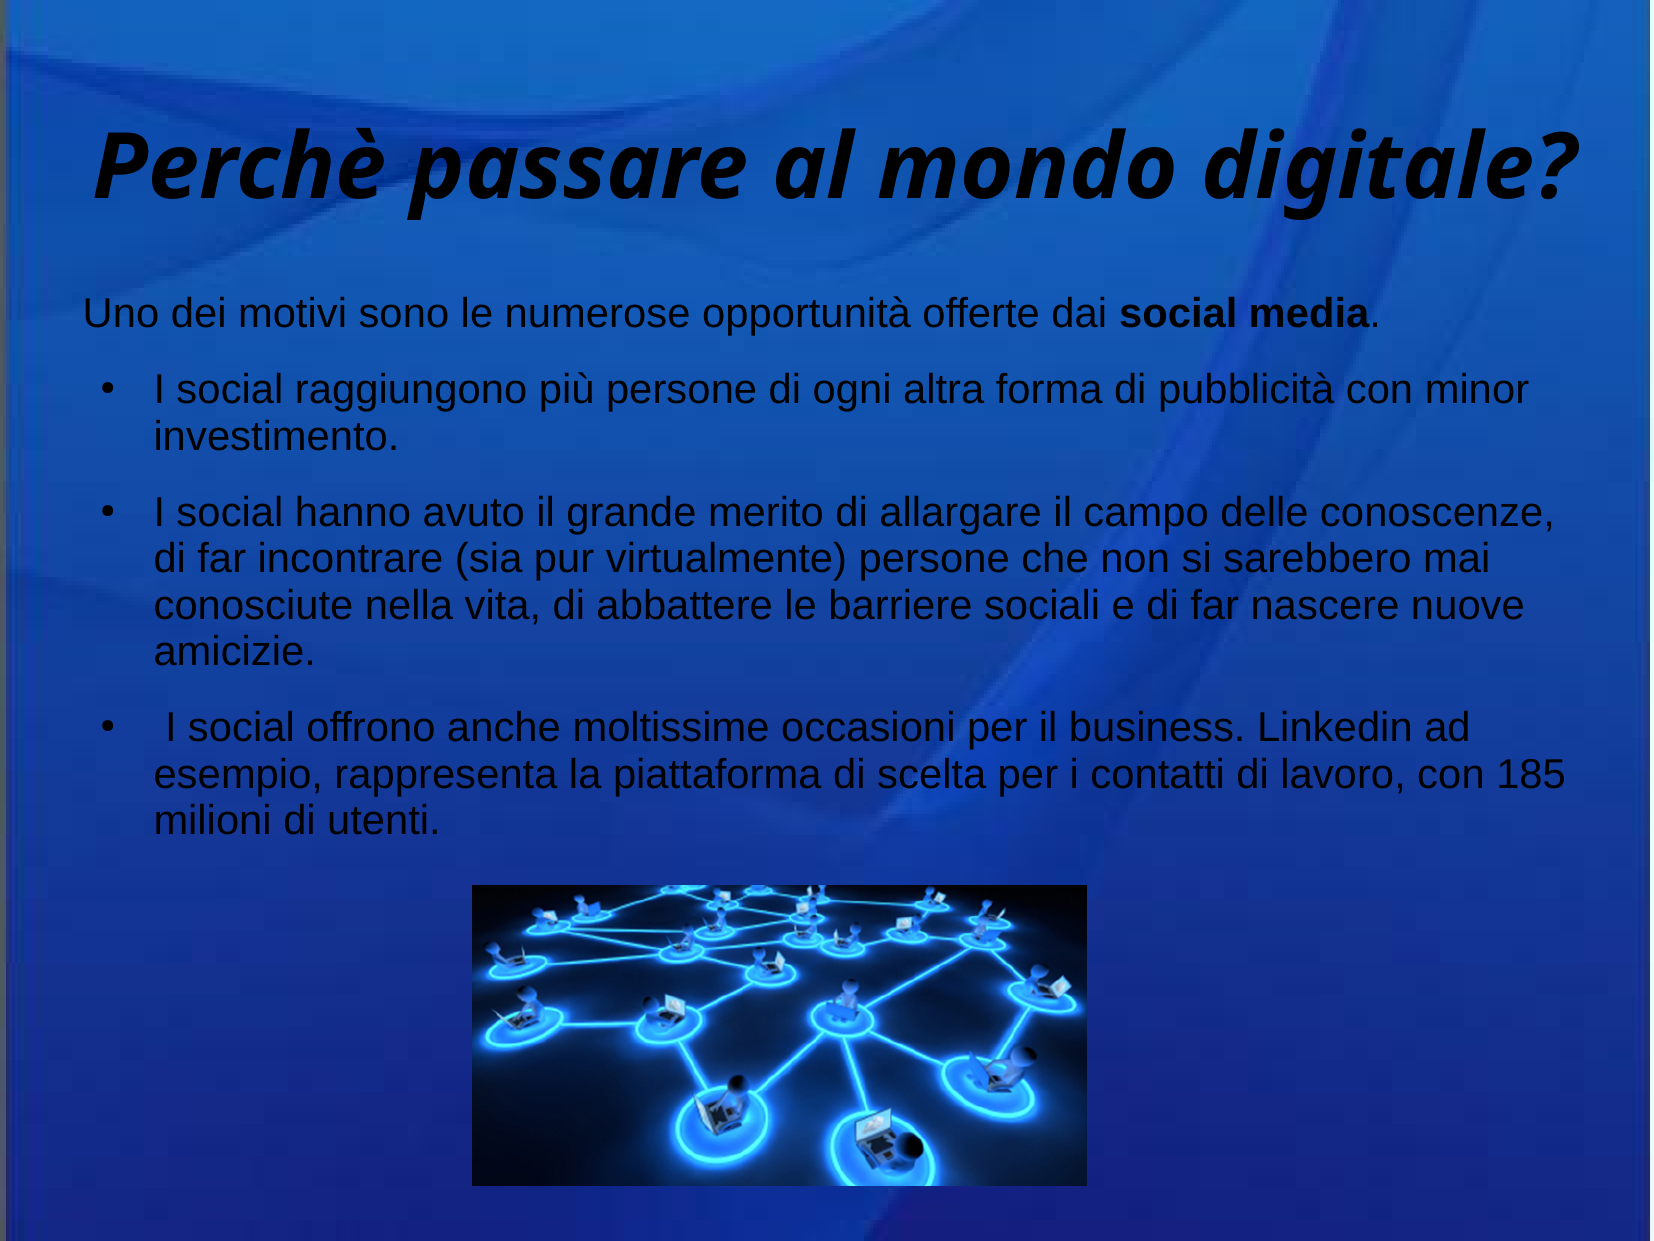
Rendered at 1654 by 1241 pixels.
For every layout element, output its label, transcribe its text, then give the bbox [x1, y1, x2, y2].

picture [0, 0, 1654, 1241]
title Perchè passare al mondo digitale? [76, 34, 1595, 291]
picture [472, 885, 1087, 1186]
list Uno dei motivi sono le numerose opportunità offerte dai social media. I social raggiungono più persone di ogni altra forma di pubblicità con minor investimento. I social hanno avuto il grande merito di allargare il campo delle conoscenze, di far incontrare (sia pur virtualmente) persone che non si sarebbero mai conosciute nella vita, di abbattere le barriere sociali e di far nascere nuove amicizie. I social offrono anche moltissime occasioni per il business. Linkedin ad esempio, rappresenta la piattaforma di scelta per i contatti di lavoro, con 185 milioni di utenti. [82, 290, 1571, 1241]
